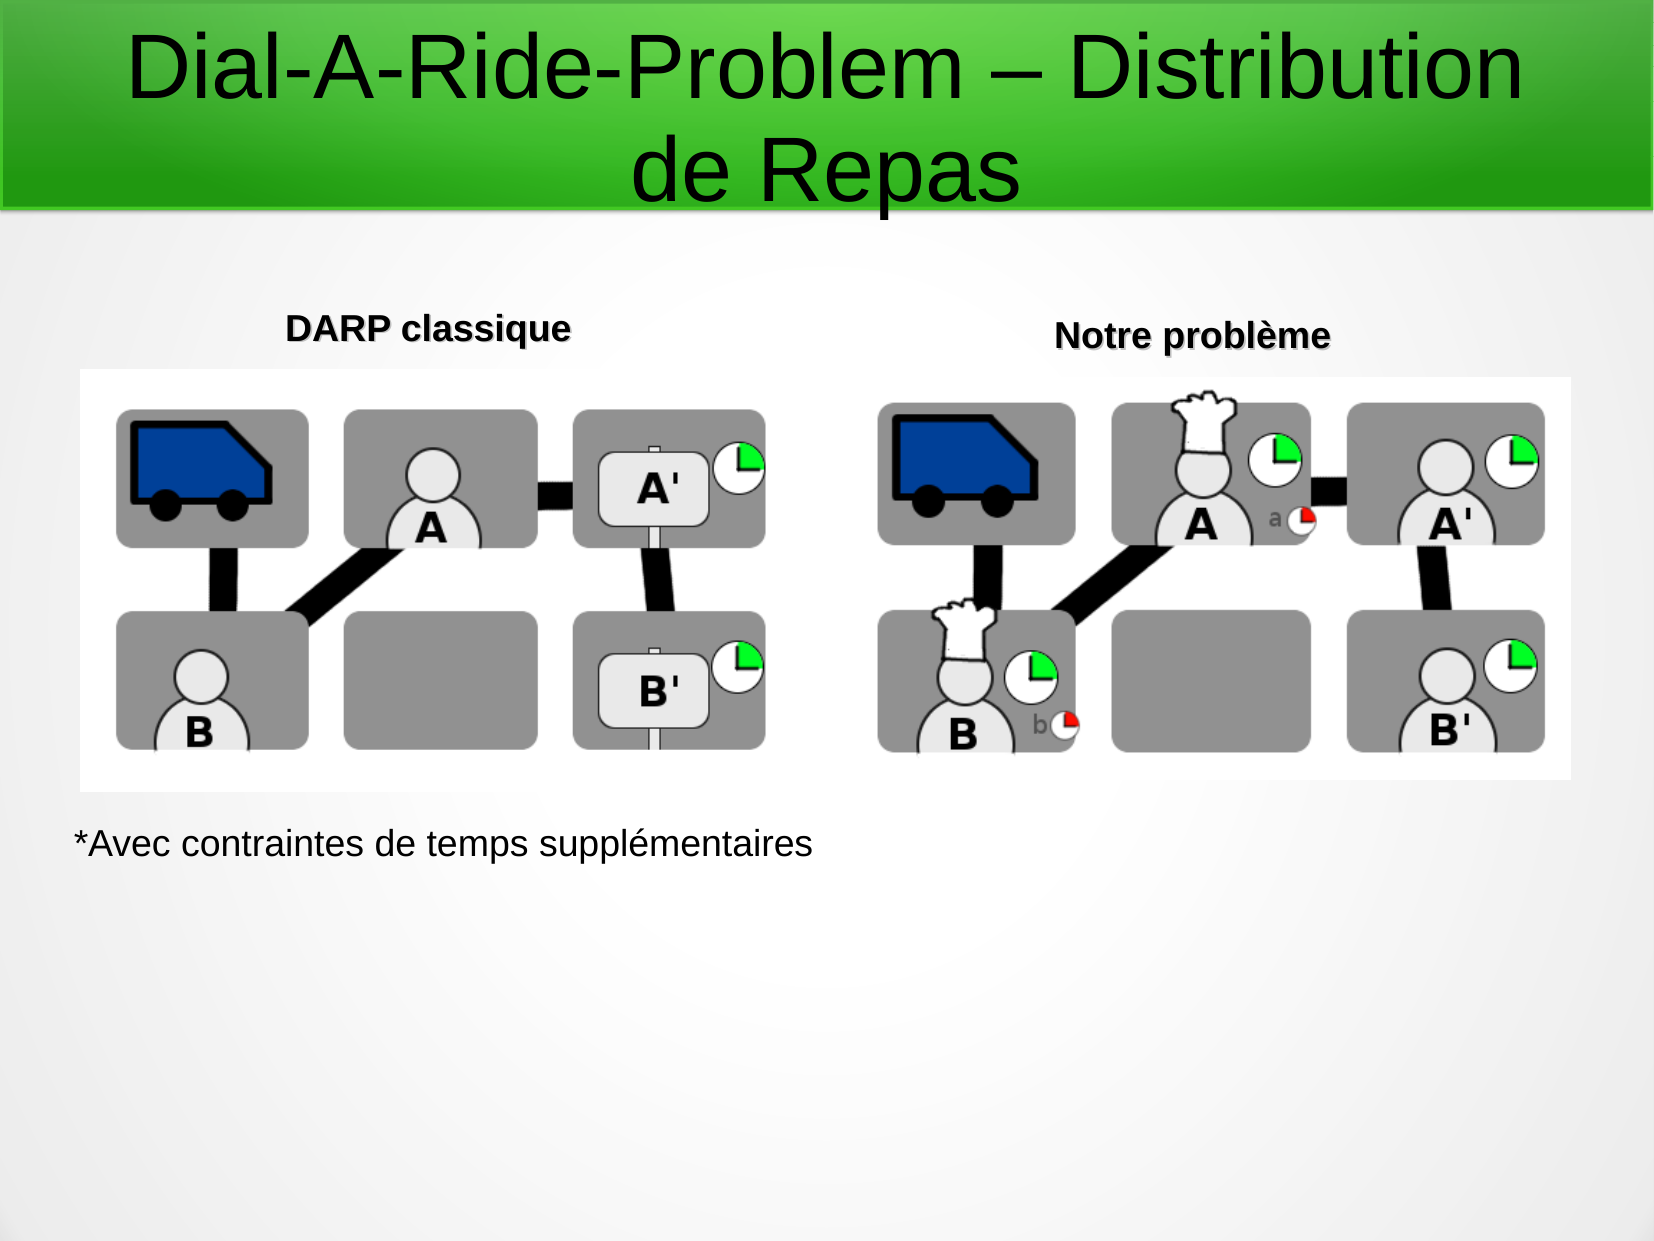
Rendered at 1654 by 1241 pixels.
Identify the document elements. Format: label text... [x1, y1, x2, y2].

text_box DARP classique [270, 299, 587, 357]
text_box *Avec contraintes de temps supplémentaires [59, 814, 829, 872]
text_box Notre problème [1039, 307, 1347, 364]
picture [80, 369, 809, 792]
picture [852, 377, 1571, 780]
title Dial-A-Ride-Problem – Distribution de Repas [82, 15, 1571, 221]
